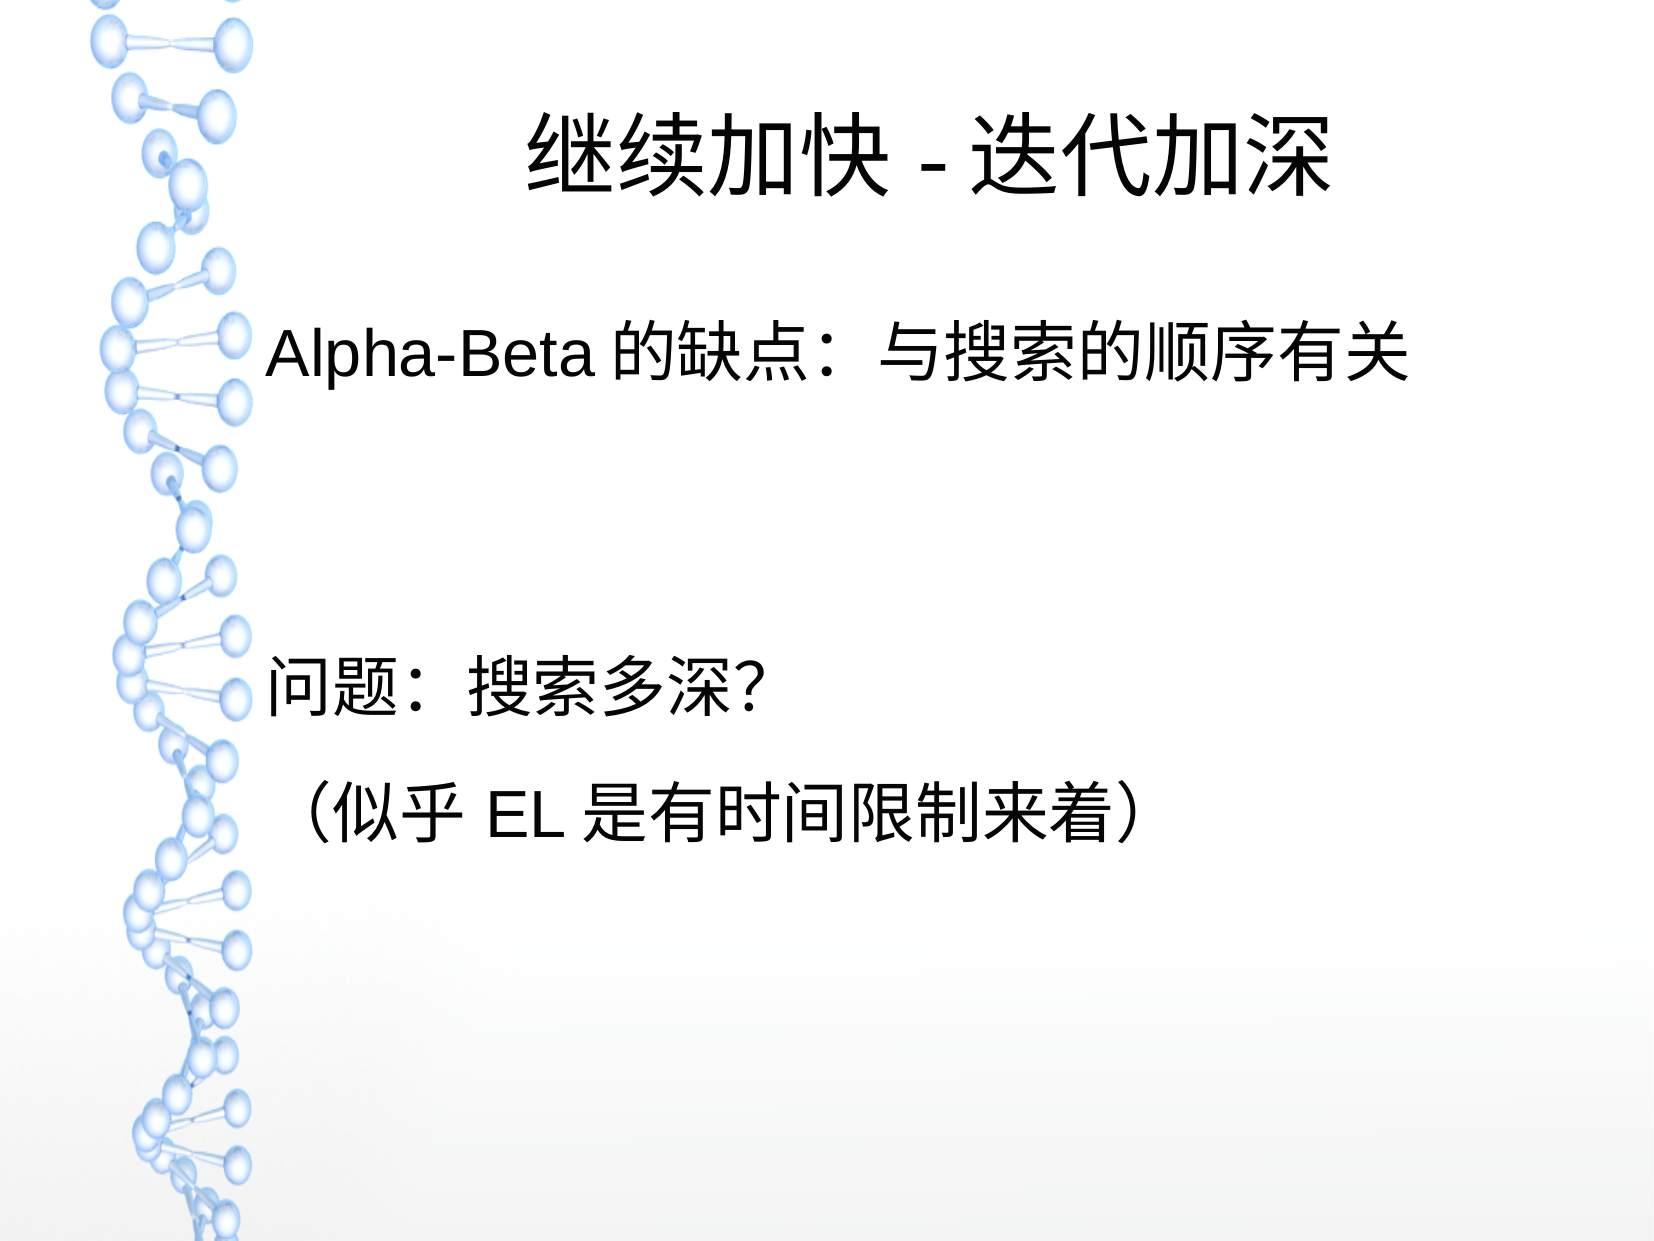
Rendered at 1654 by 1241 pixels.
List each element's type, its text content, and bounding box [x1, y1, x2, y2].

picture [0, 0, 1654, 1241]
list Alpha-Beta的缺点：与搜索的顺序有关 问题：搜索多深？ （似乎EL是有时间限制来着） [265, 299, 1595, 1019]
title 继续加快-迭代加深 [265, 47, 1595, 252]
